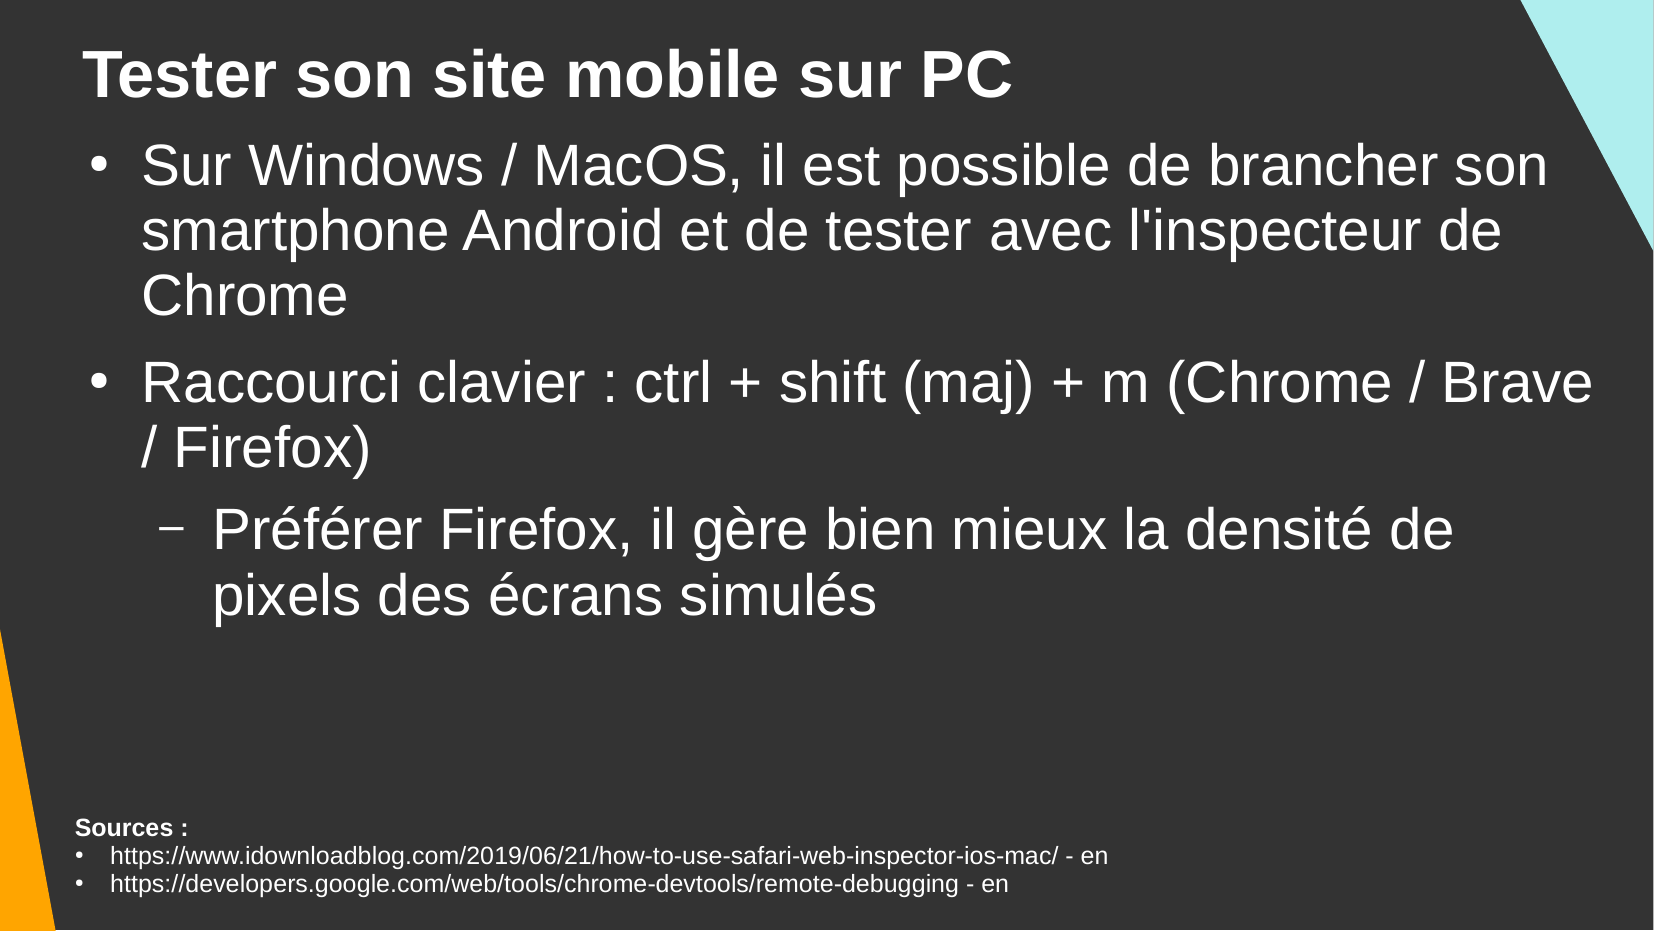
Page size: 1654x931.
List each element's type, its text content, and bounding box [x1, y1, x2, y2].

list Sur Windows / MacOS, il est possible de brancher son smartphone Android et de tester avec l'inspecteur de Chrome Raccourci clavier : ctrl + shift (maj) + m (Chrome / Brave / Firefox) Préférer Firefox, il gère bien mieux la densité de pixels des écrans simulés [70, 132, 1605, 718]
text_box [1520, 0, 1654, 253]
text_box [0, 629, 56, 931]
text_box Sources : https://www.idownloadblog.com/2019/06/21/how-to-use-safari-web-inspector-ios-mac/ - en https://developers.google.com/web/tools/chrome-devtools/remote-debugging - en [60, 806, 1654, 905]
title Tester son site mobile sur PC [82, 37, 1571, 112]
